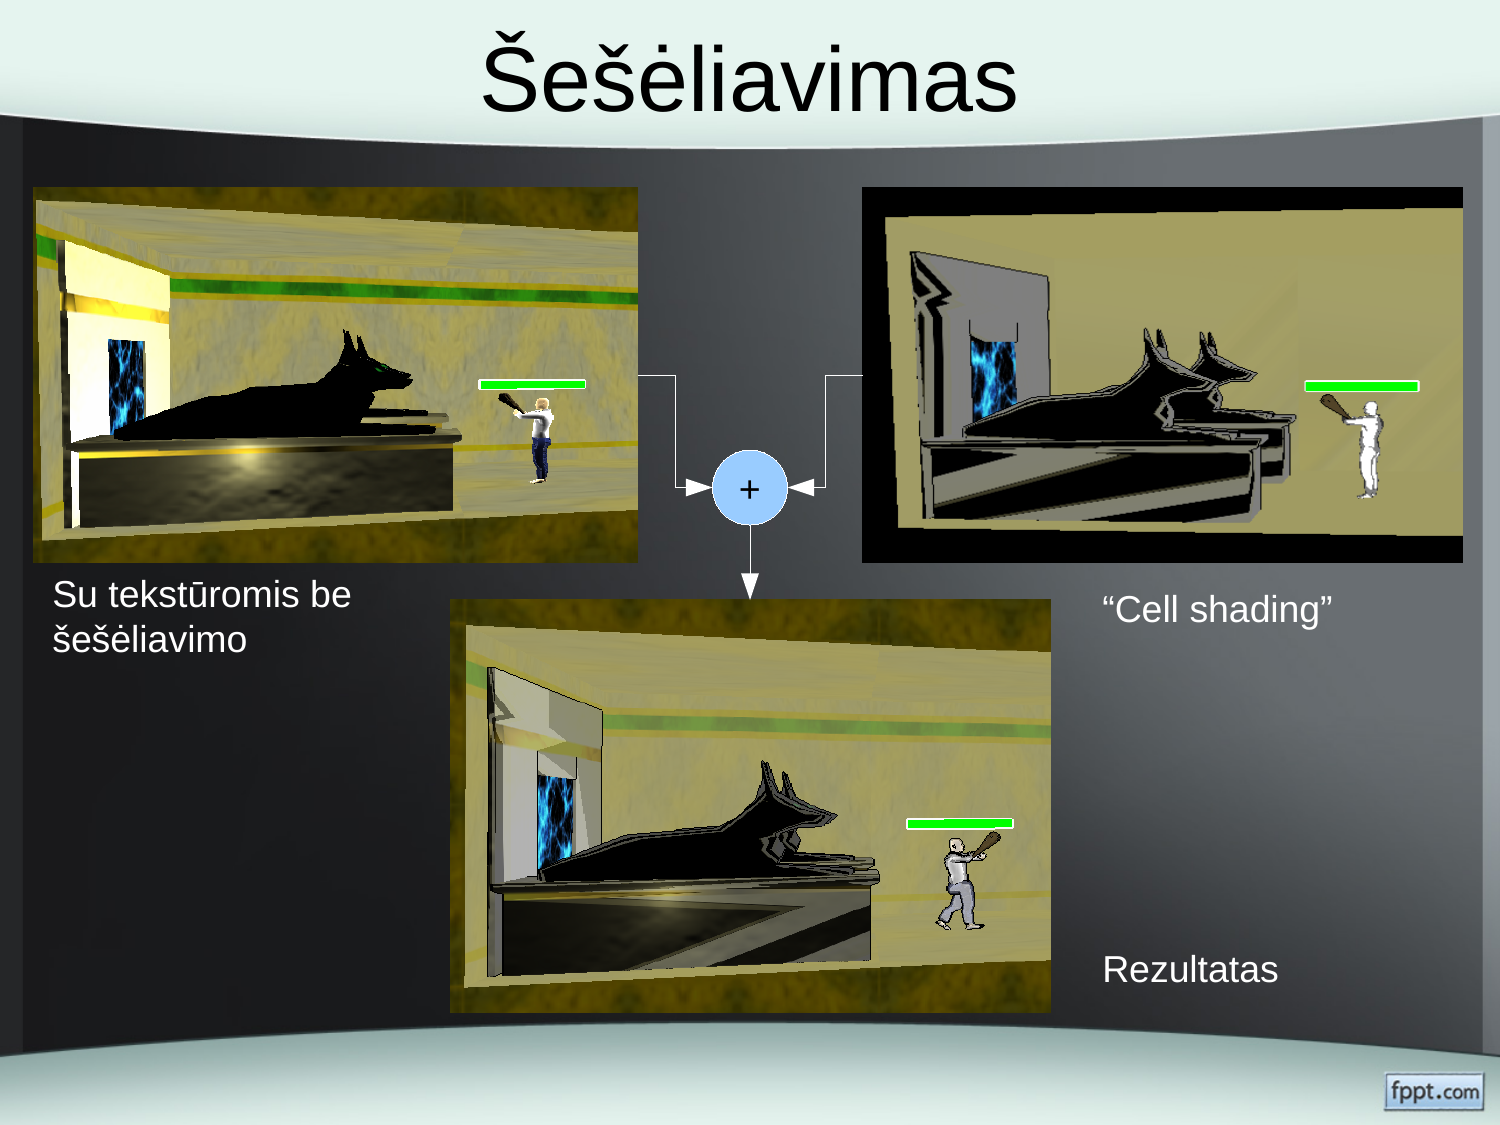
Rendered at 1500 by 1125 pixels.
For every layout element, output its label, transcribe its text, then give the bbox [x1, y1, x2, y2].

text_box Su tekstūromis be šešėliavimo [37, 562, 413, 668]
picture [0, 0, 1500, 1125]
text_box Rezultatas [1087, 937, 1463, 998]
title Šešėliavimas [75, 0, 1426, 150]
text_box + [712, 450, 788, 526]
text_box “Cell shading” [1087, 577, 1463, 638]
